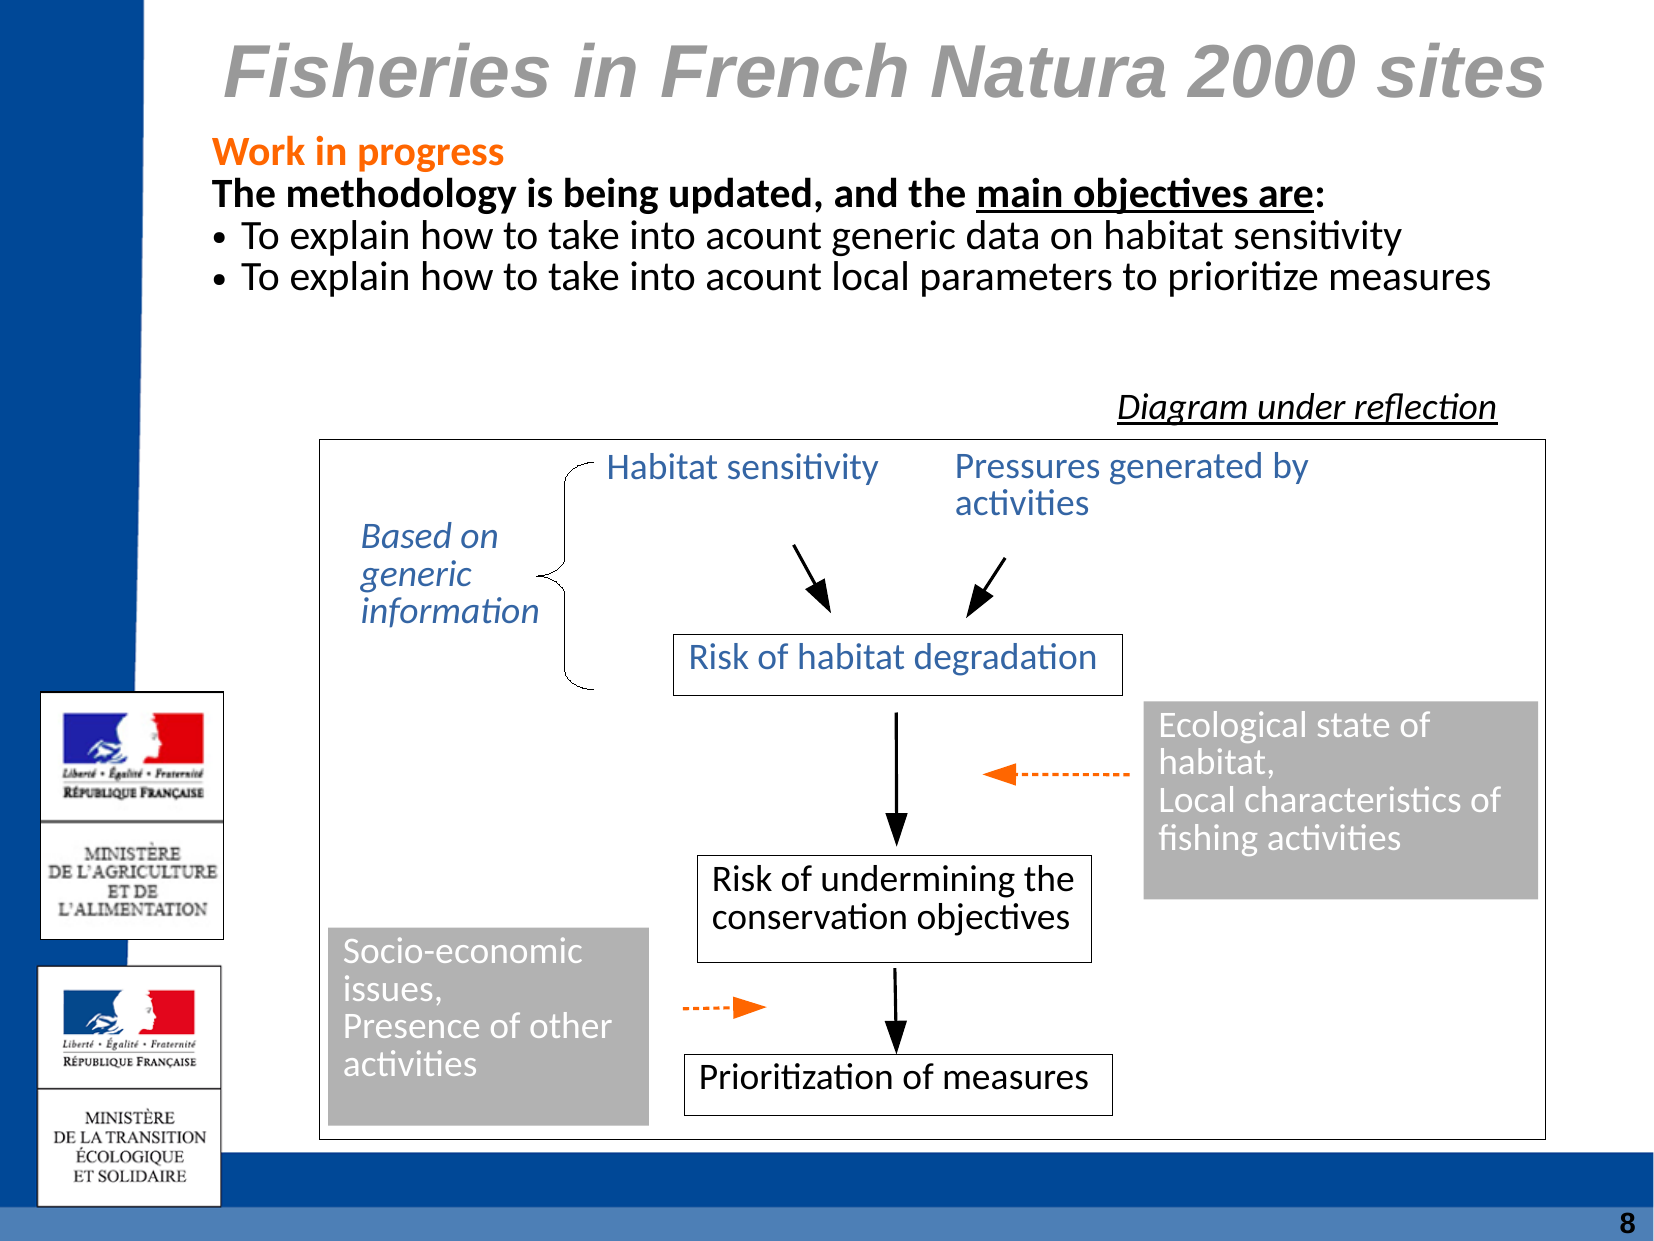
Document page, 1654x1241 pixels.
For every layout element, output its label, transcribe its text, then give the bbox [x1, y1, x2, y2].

text_box Work in progress The methodology is being updated, and the main objectives are: To explain how to take into acount generic data on habitat sensitivity To explain how to take into acount local parameters to prioritize measures [197, 127, 1596, 397]
text_box Pressures generated by activities [940, 442, 1338, 595]
text_box Diagram under reflection [1102, 384, 1582, 445]
text_box Based on generic information [345, 512, 565, 666]
title Fisheries in French Natura 2000 sites [55, 0, 1654, 144]
text_box Risk of habitat degradation [673, 634, 1123, 696]
text_box Habitat sensitivity [591, 444, 905, 506]
picture [320, 440, 1545, 1139]
text_box Ecological state of habitat, Local characteristics of fishing activities [1143, 701, 1539, 900]
text_box Socio-economic issues, Presence of other activities [328, 927, 649, 1126]
text_box Prioritization of measures [684, 1054, 1113, 1116]
picture [0, 0, 1654, 1241]
text_box Risk of undermining the conservation objectives [697, 855, 1092, 963]
